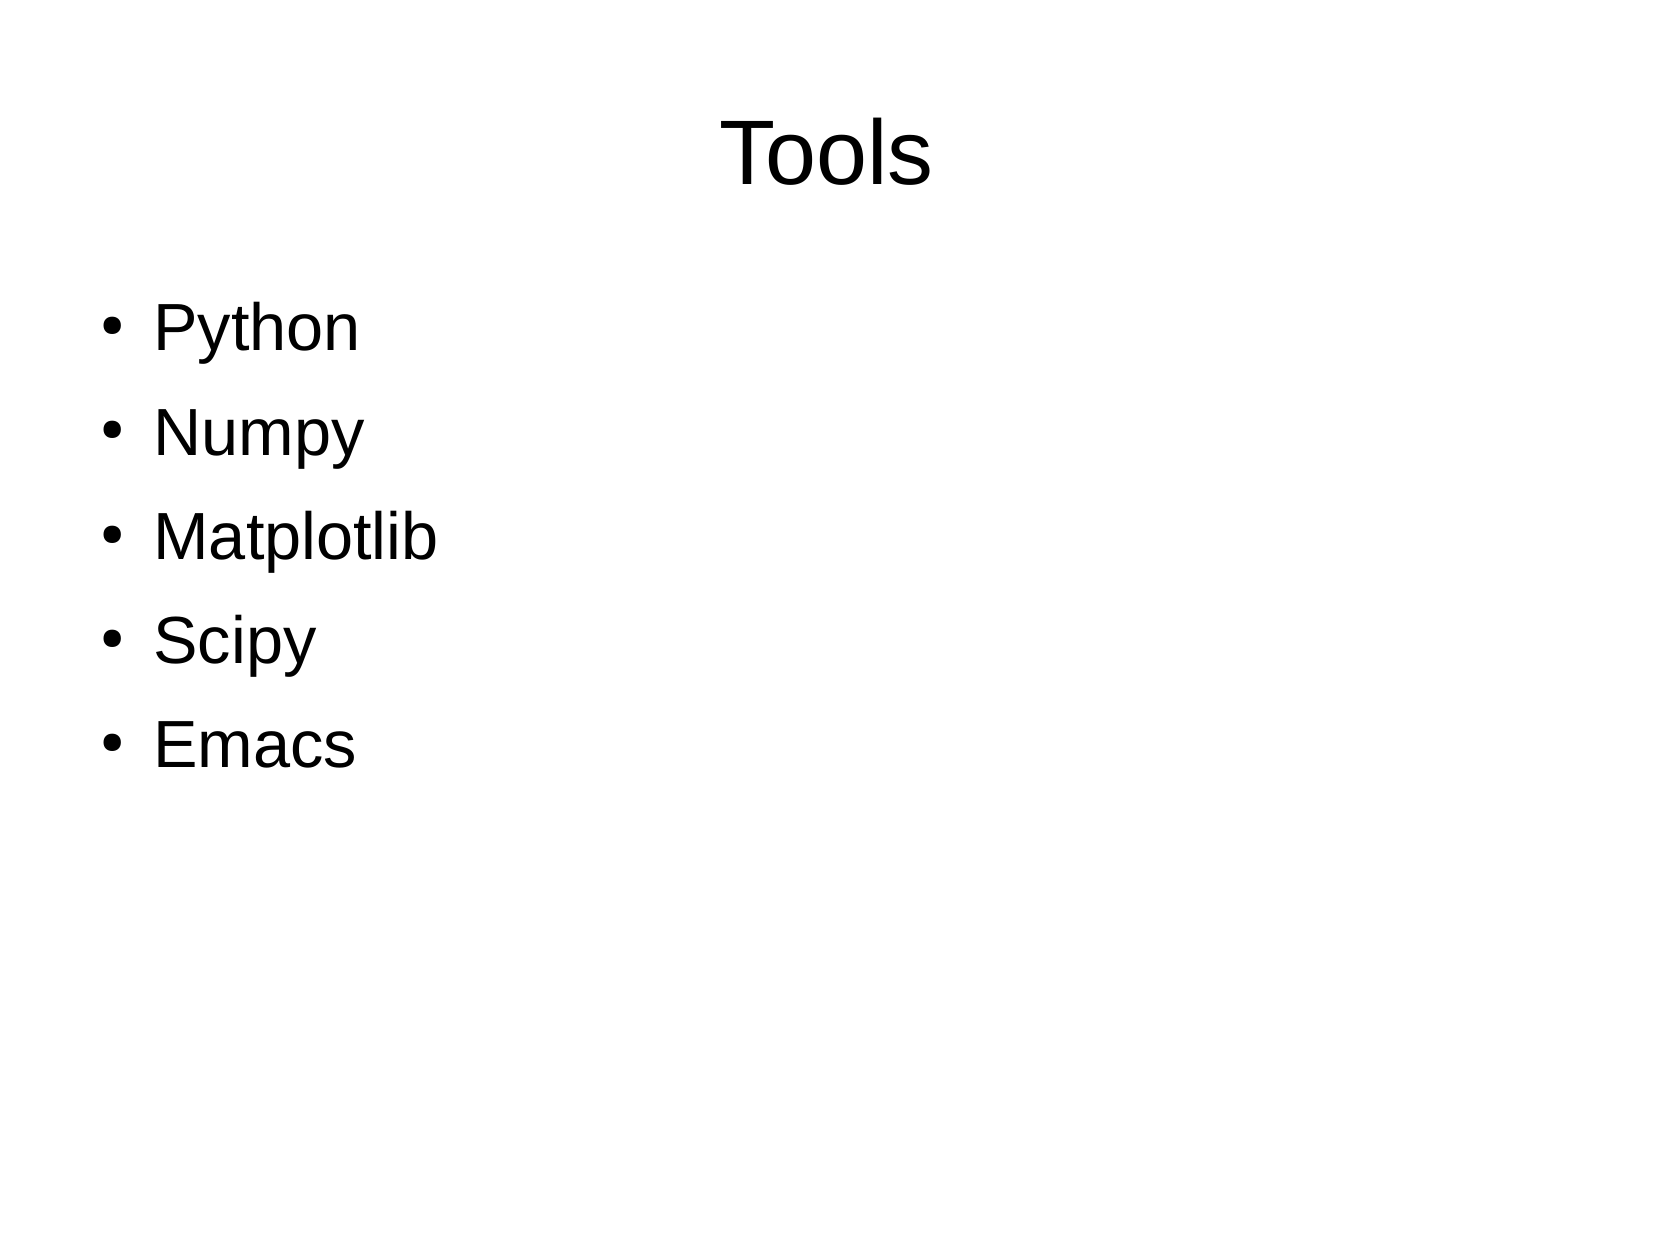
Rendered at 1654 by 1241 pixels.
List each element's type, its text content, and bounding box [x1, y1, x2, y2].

title Tools [82, 49, 1571, 257]
list Python Numpy Matplotlib Scipy Emacs [82, 290, 1571, 1010]
